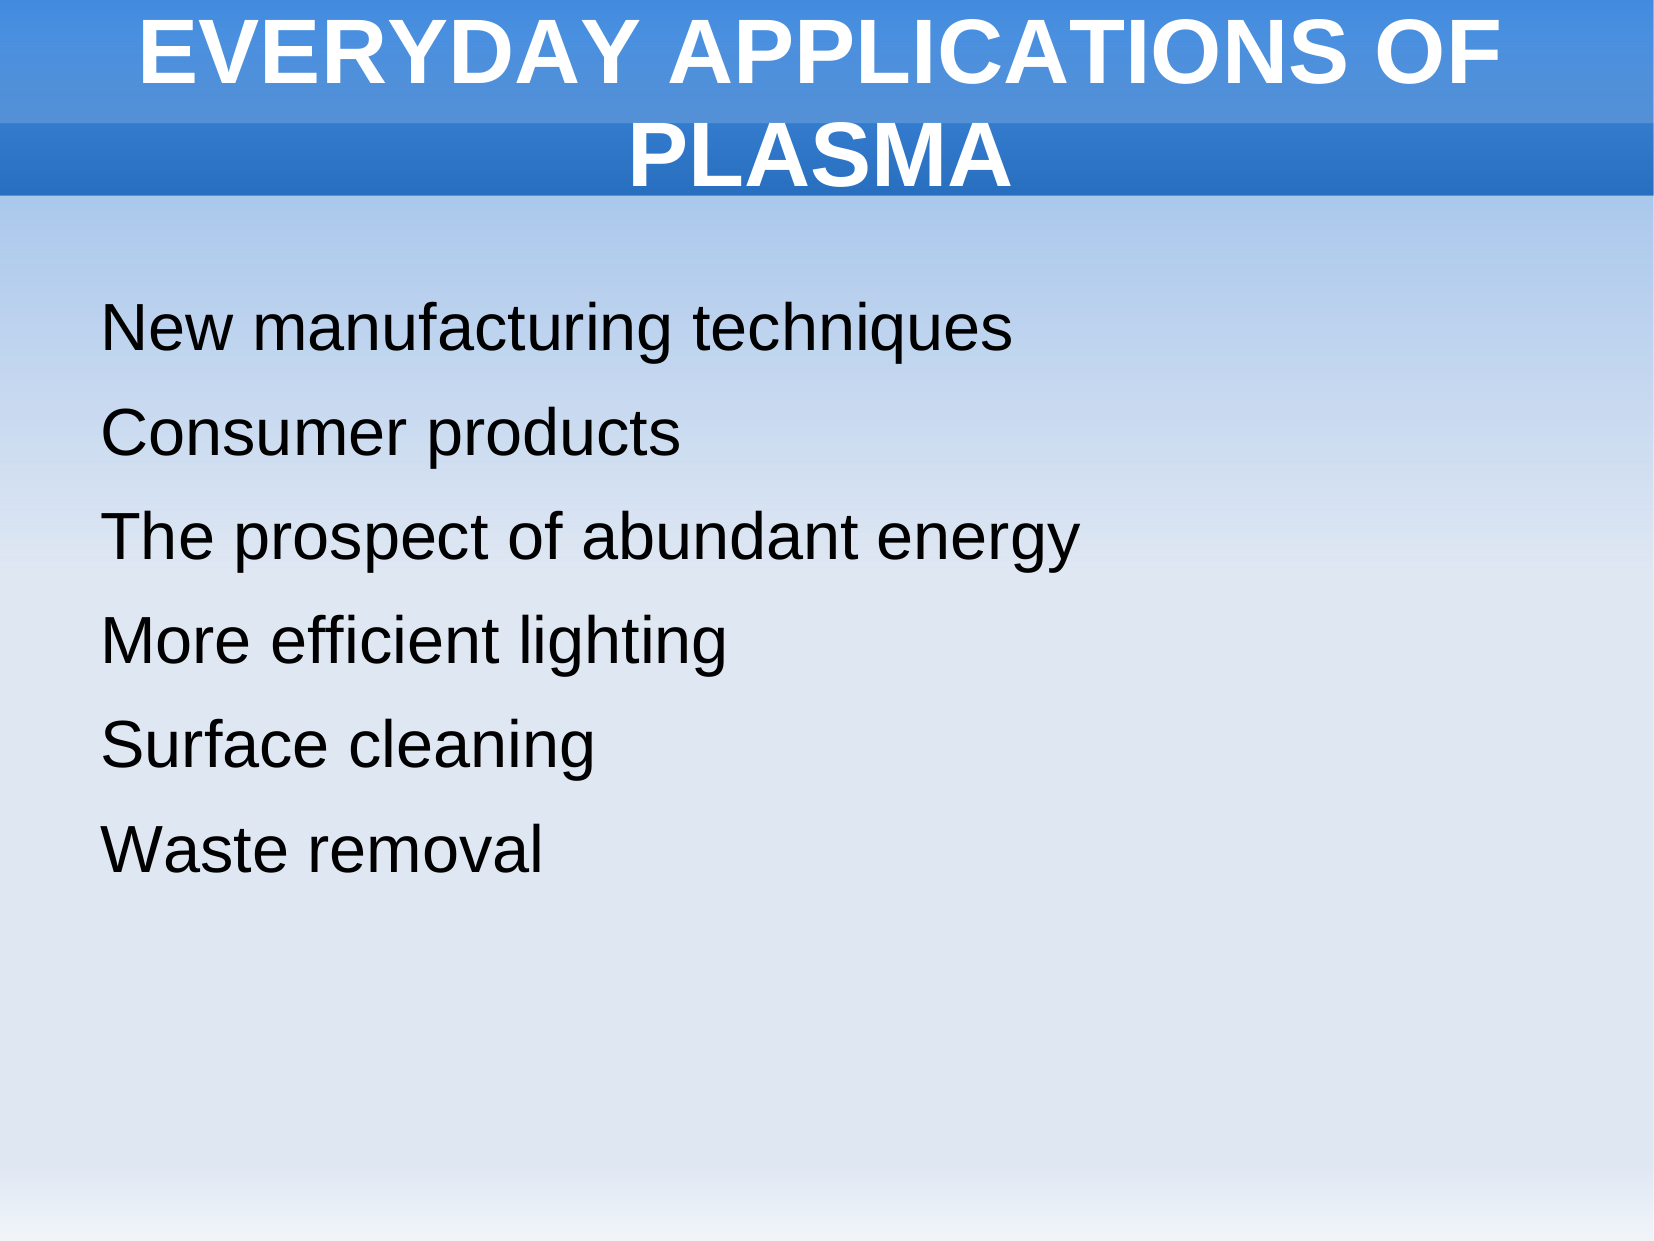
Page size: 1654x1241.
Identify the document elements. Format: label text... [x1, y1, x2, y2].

list New manufacturing techniques Consumer products The prospect of abundant energy More efficient lighting Surface cleaning Waste removal [82, 290, 1571, 1094]
picture [0, 0, 1654, 1241]
title EVERYDAY APPLICATIONS OF PLASMA [76, 0, 1565, 211]
